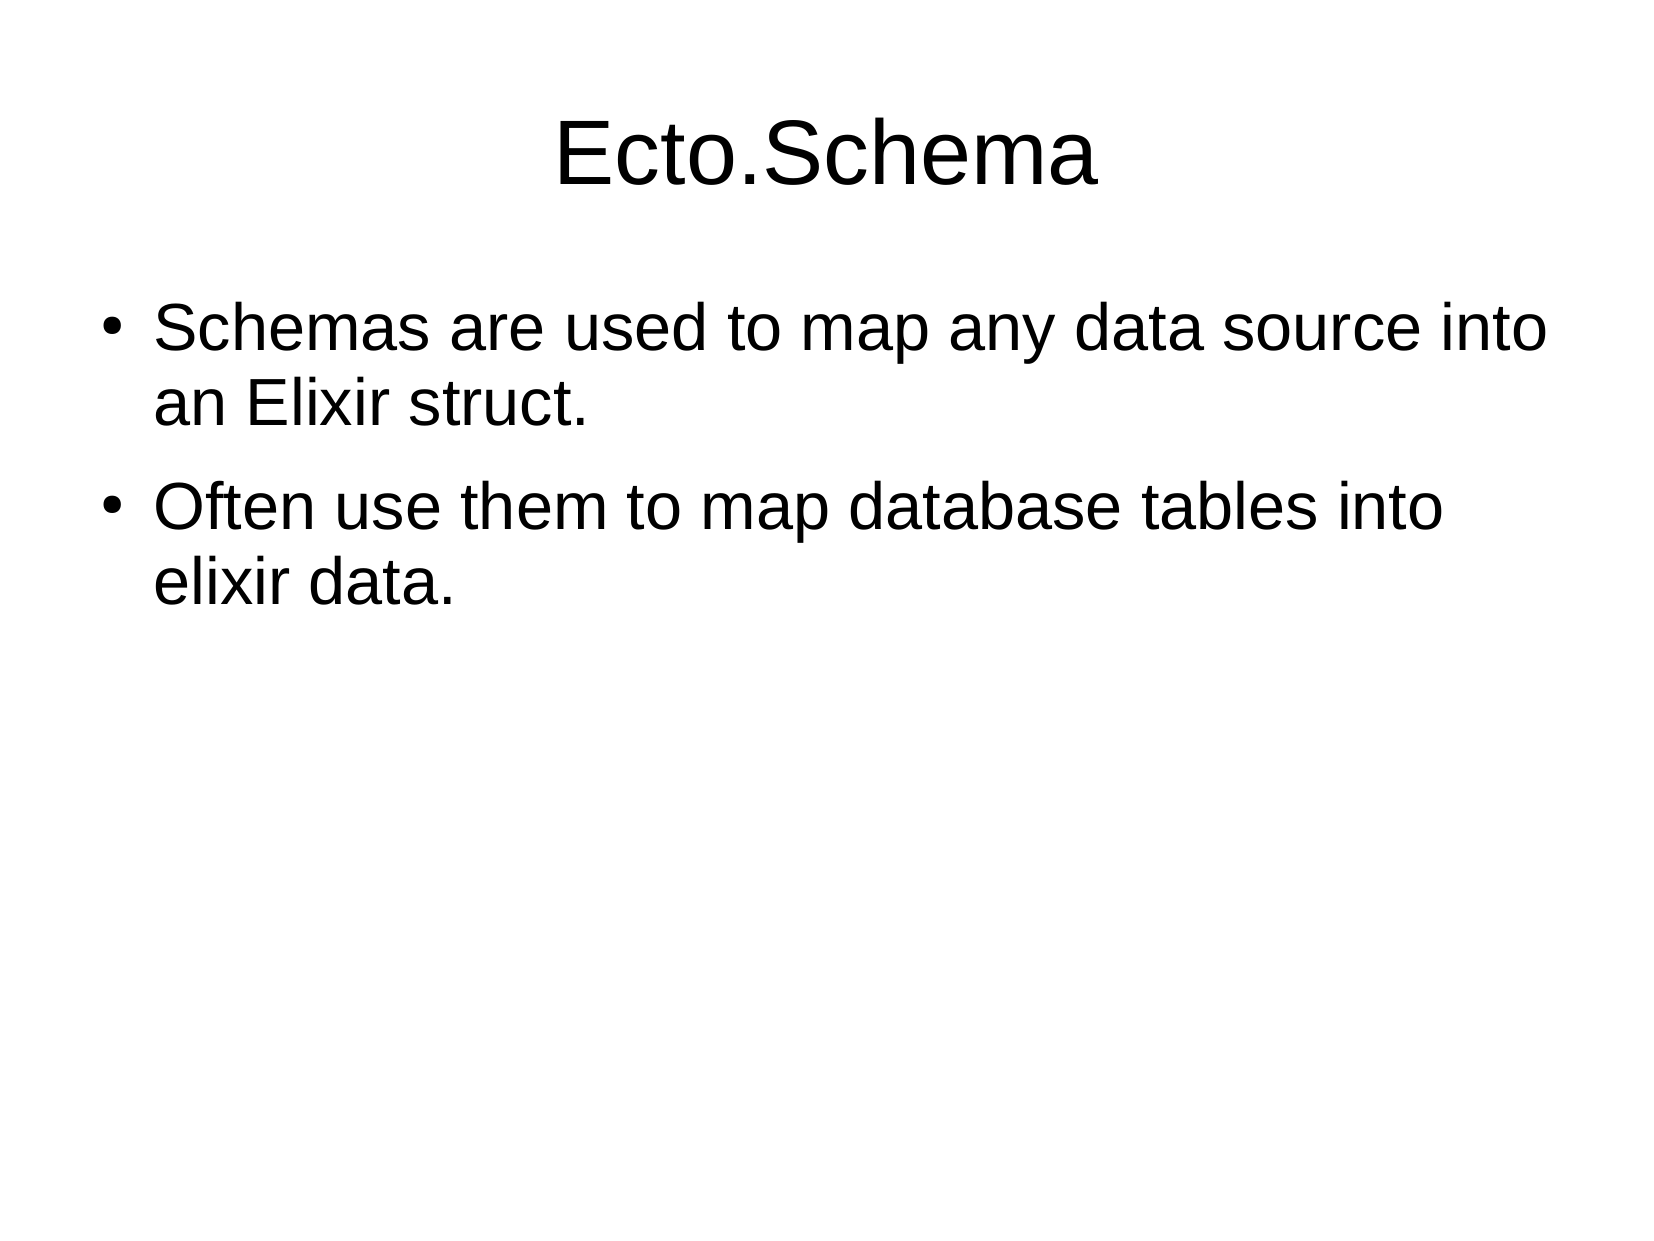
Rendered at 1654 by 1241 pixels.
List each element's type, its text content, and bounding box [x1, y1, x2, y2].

list Schemas are used to map any data source into an Elixir struct. Often use them to map database tables into elixir data. [82, 290, 1571, 1010]
title Ecto.Schema [82, 49, 1571, 257]
